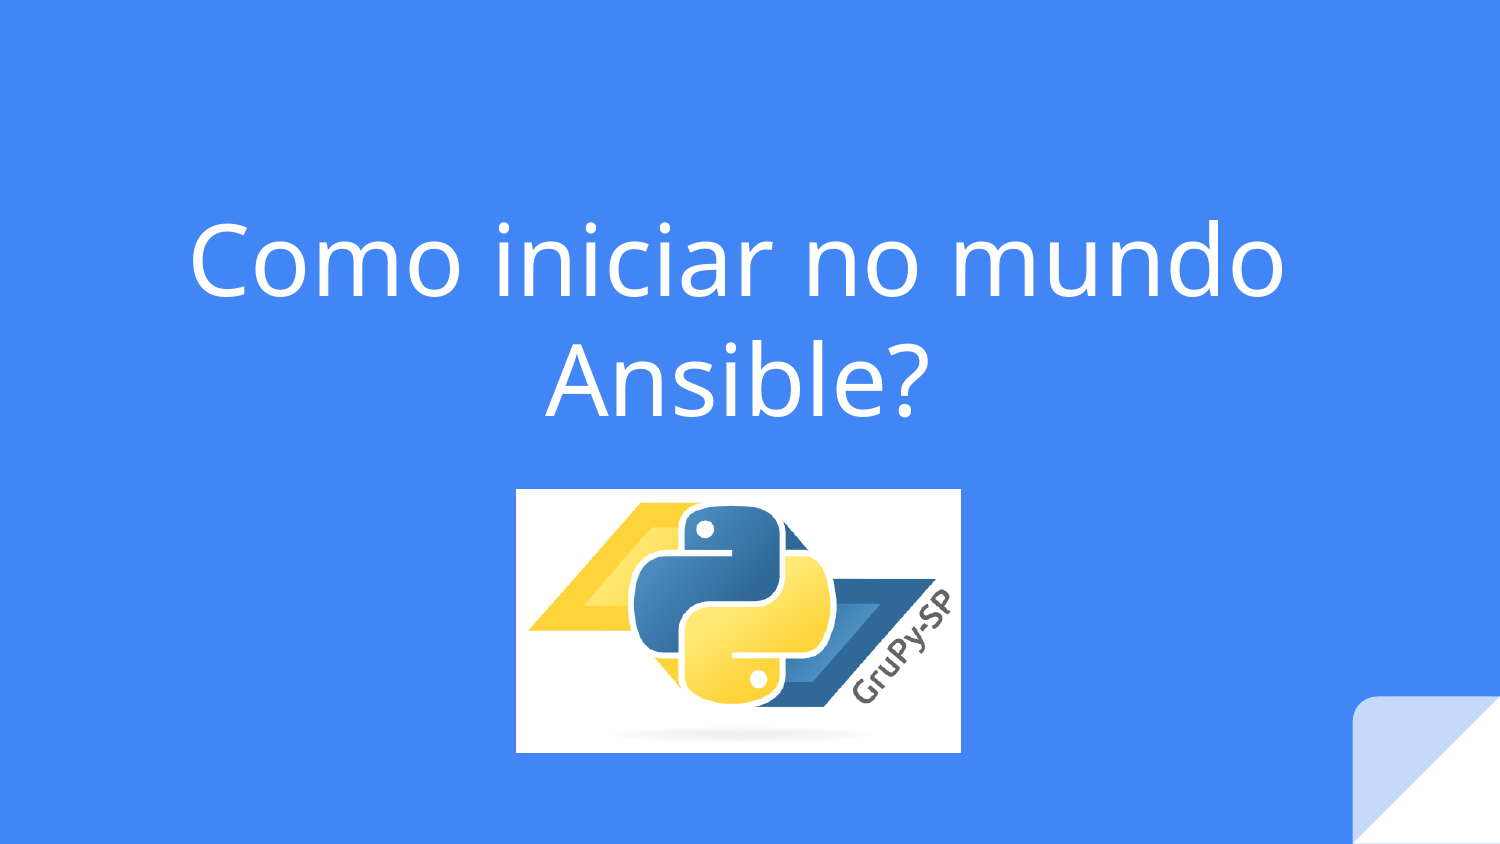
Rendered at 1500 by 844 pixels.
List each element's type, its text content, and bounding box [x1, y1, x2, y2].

title Como iniciar no mundo Ansible? [64, 298, 1413, 452]
picture [516, 489, 961, 753]
